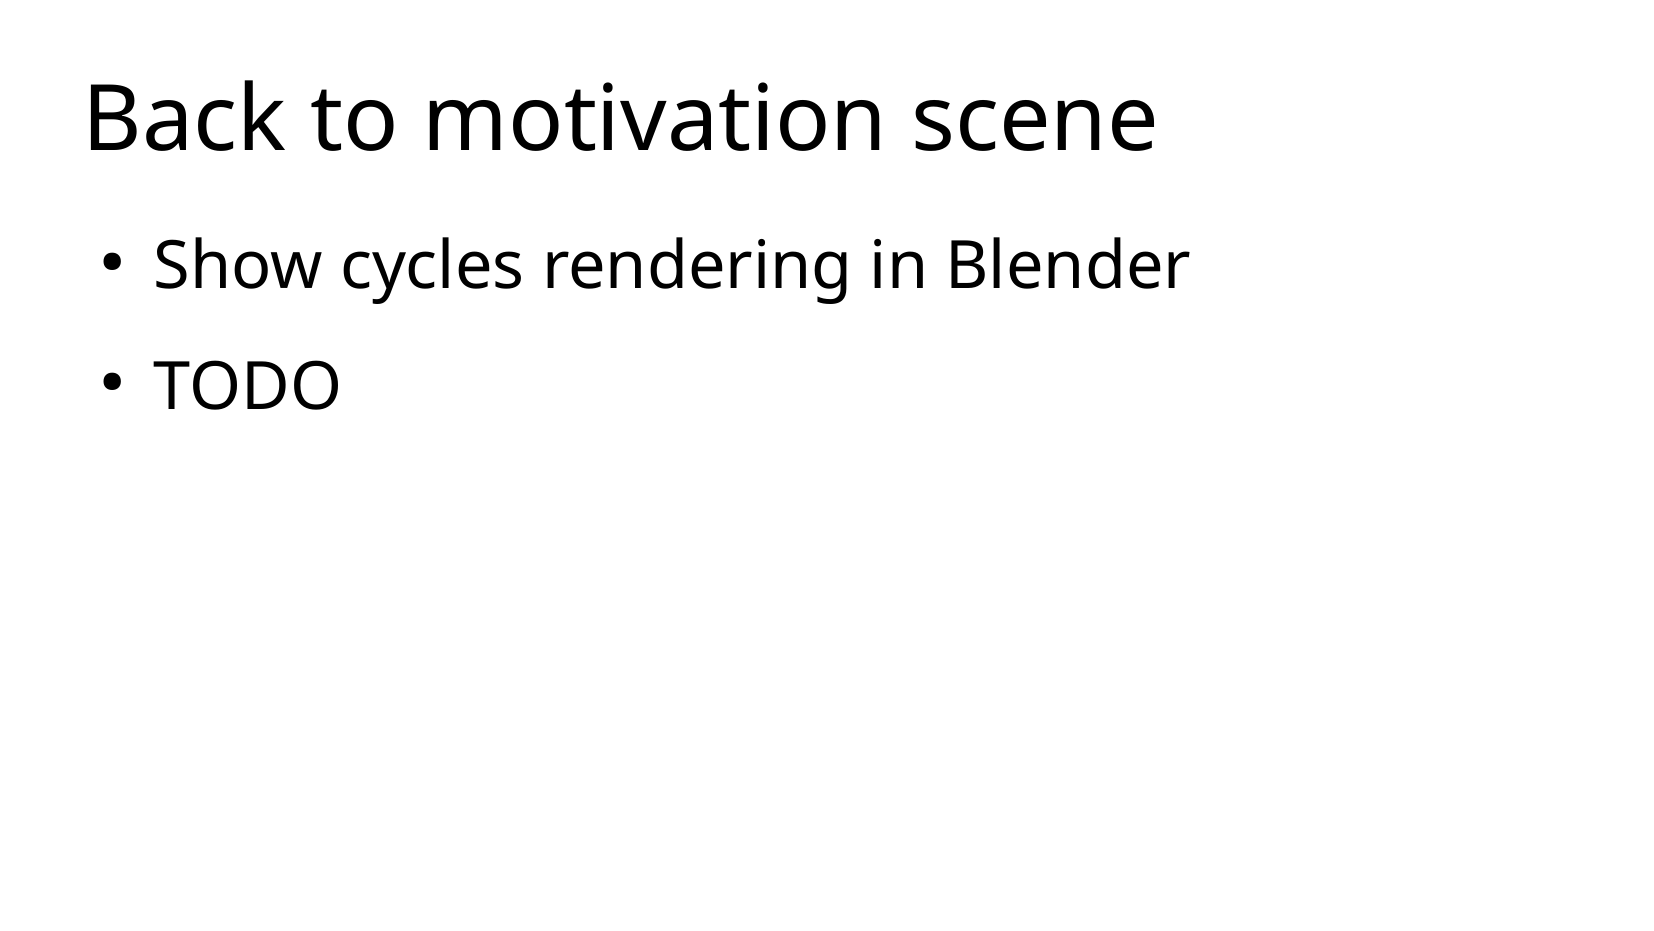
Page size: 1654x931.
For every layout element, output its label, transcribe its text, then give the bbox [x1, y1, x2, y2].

title Back to motivation scene [82, 37, 1571, 193]
list Show cycles rendering in Blender TODO [82, 217, 1571, 758]
